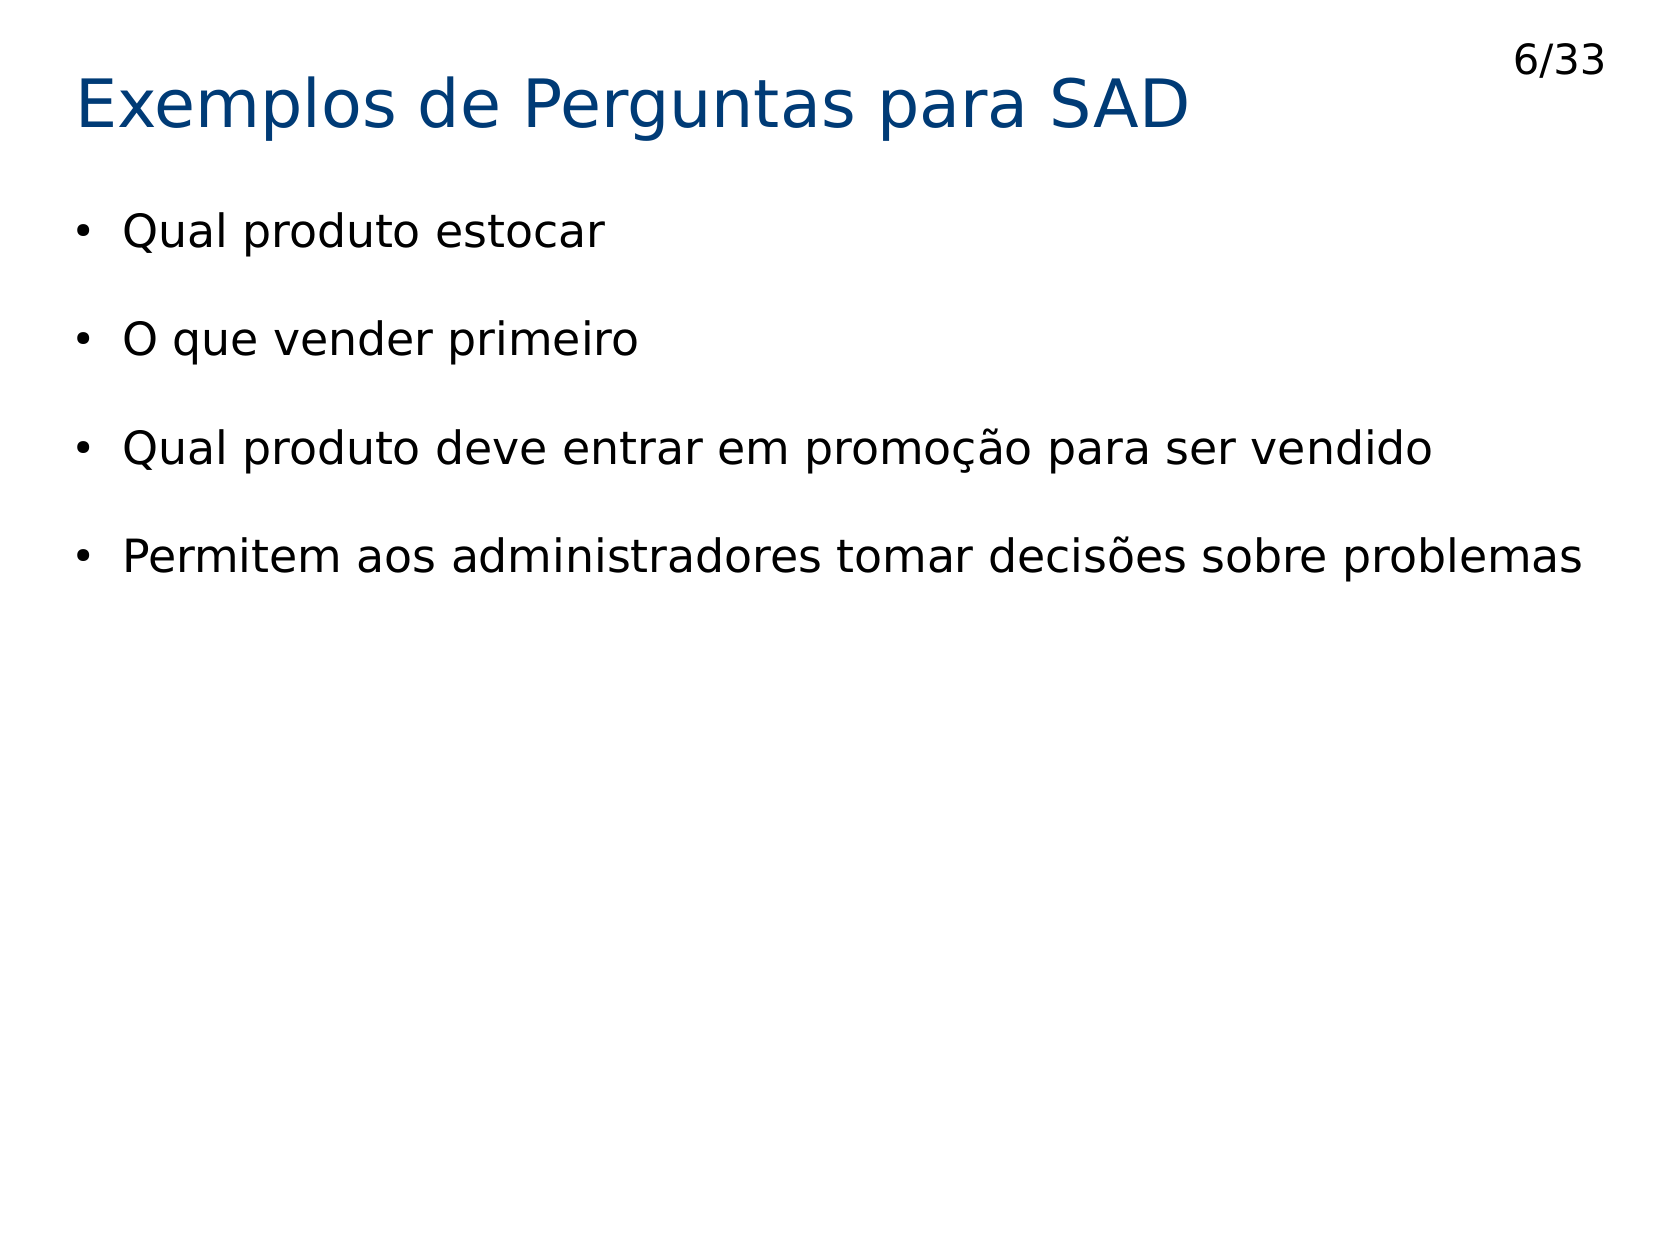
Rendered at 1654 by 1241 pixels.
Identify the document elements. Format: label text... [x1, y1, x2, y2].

list Qual produto estocar O que vender primeiro Qual produto deve entrar em promoção para ser vendido Permitem aos administradores tomar decisões sobre problemas [75, 196, 1612, 1206]
title Exemplos de Perguntas para SAD [75, 33, 1425, 175]
